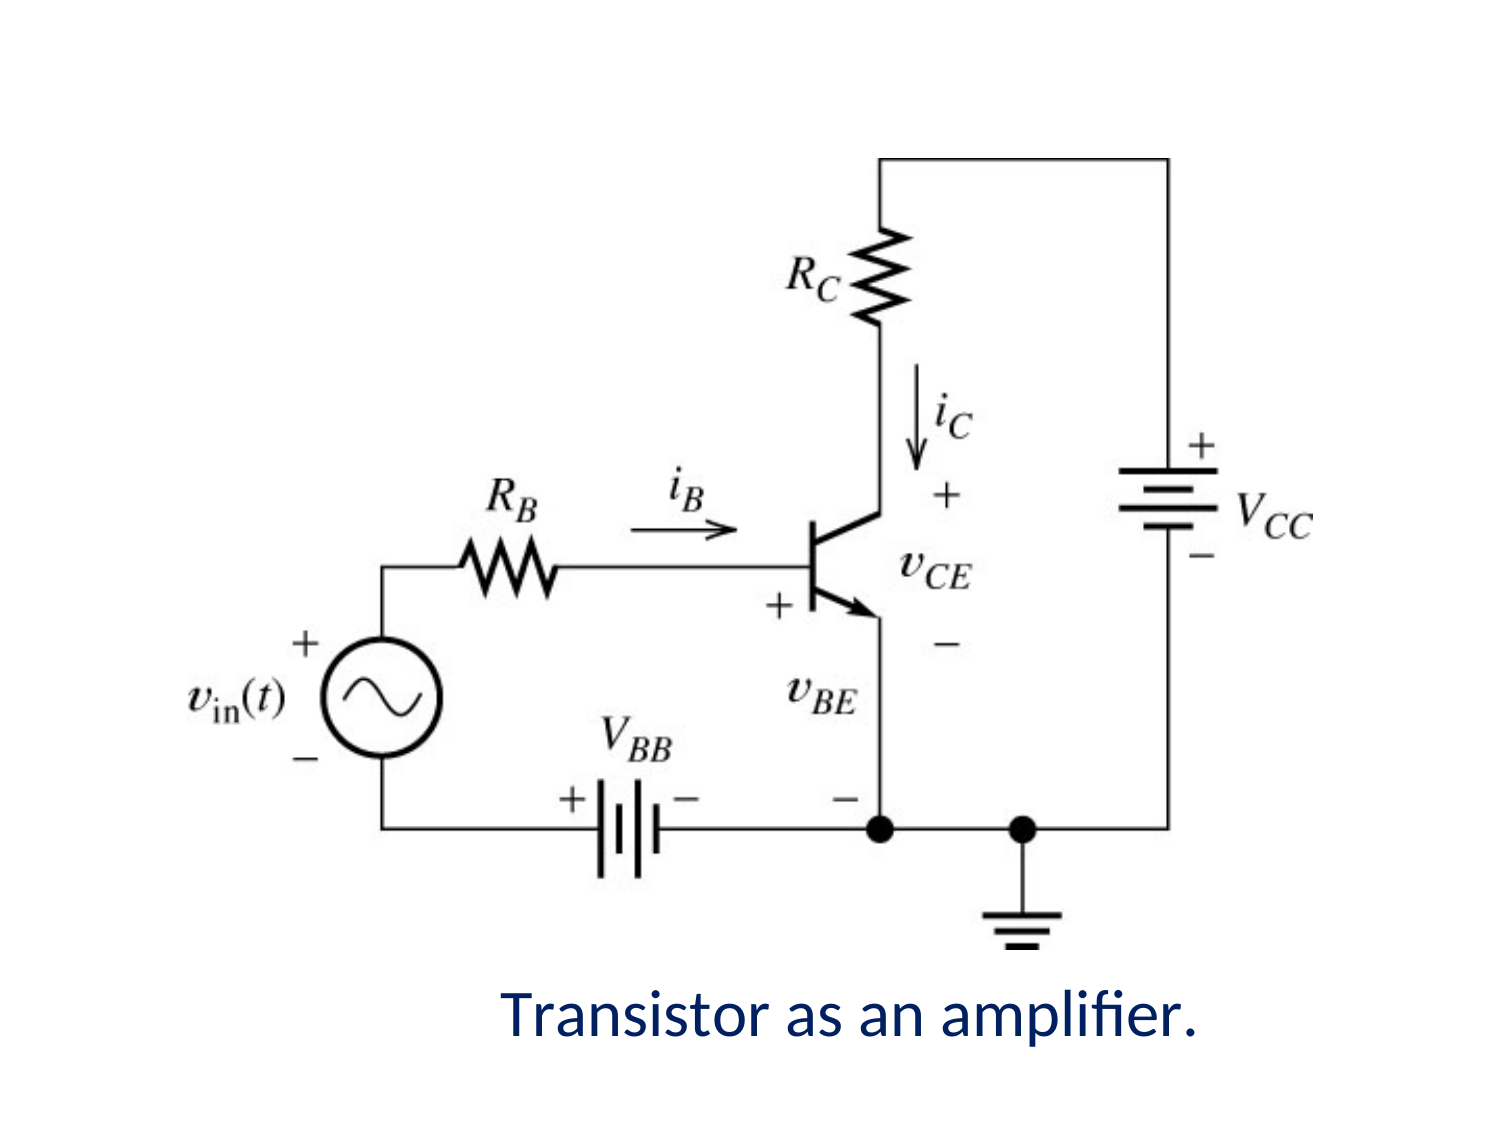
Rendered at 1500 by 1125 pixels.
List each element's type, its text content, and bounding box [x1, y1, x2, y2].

picture [187, 158, 1313, 951]
text_box Transistor as an amplifier. [485, 962, 1215, 1058]
